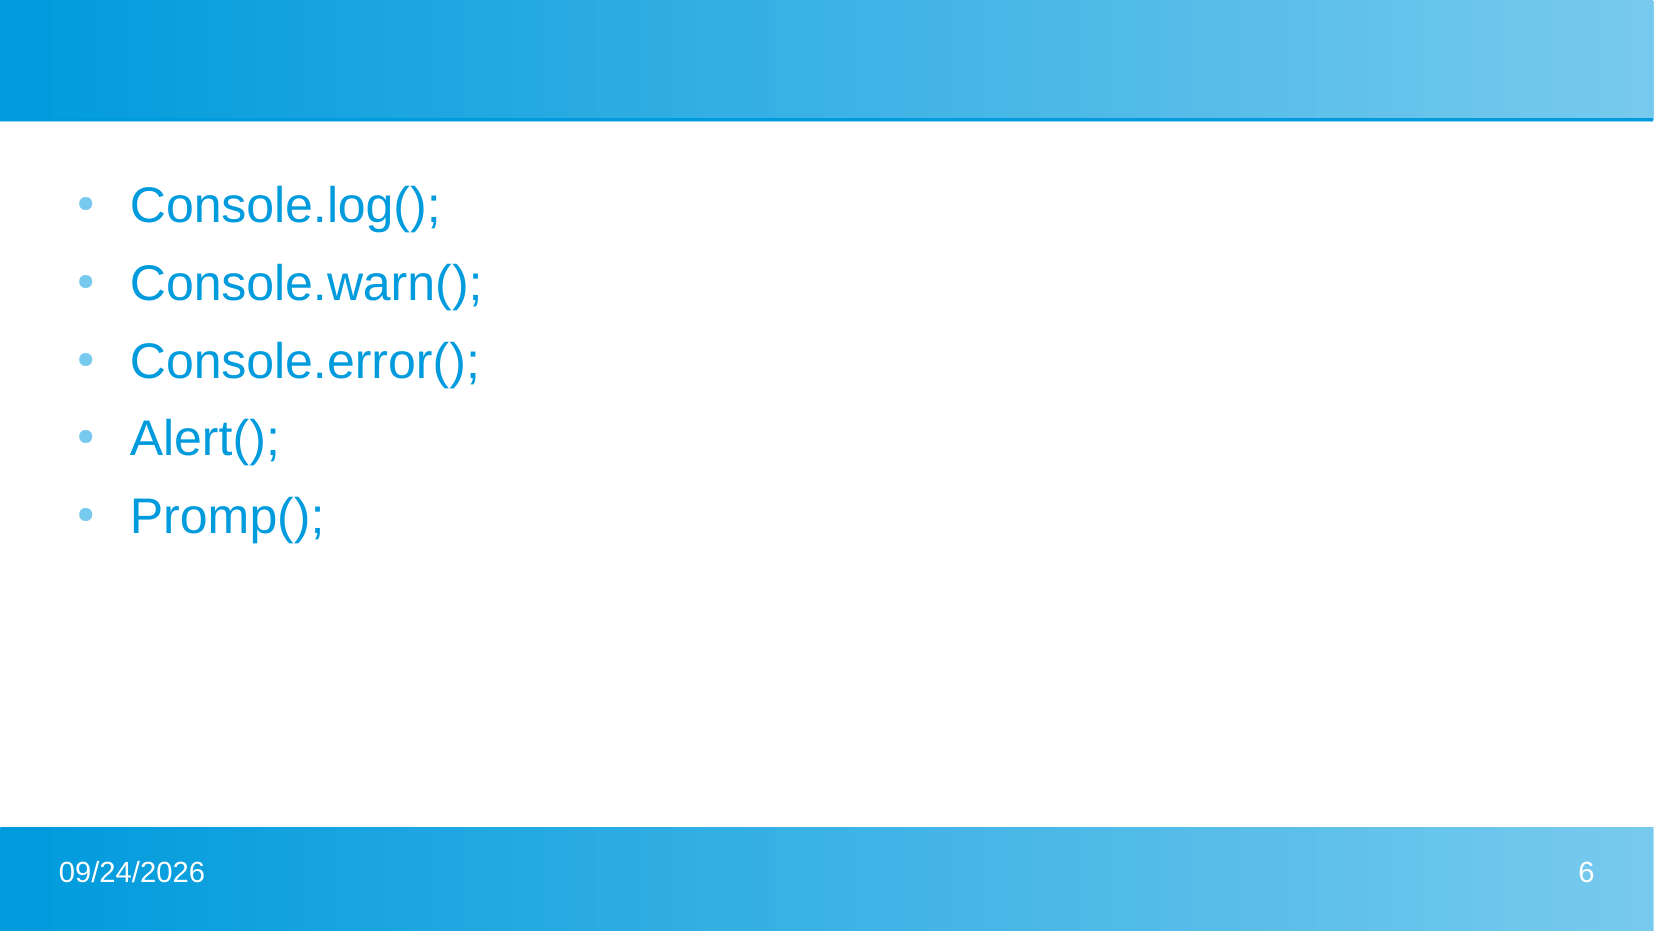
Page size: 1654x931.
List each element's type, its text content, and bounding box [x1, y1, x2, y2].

list Console.log(); Console.warn(); Console.error(); Alert(); Promp(); [59, 177, 1595, 768]
